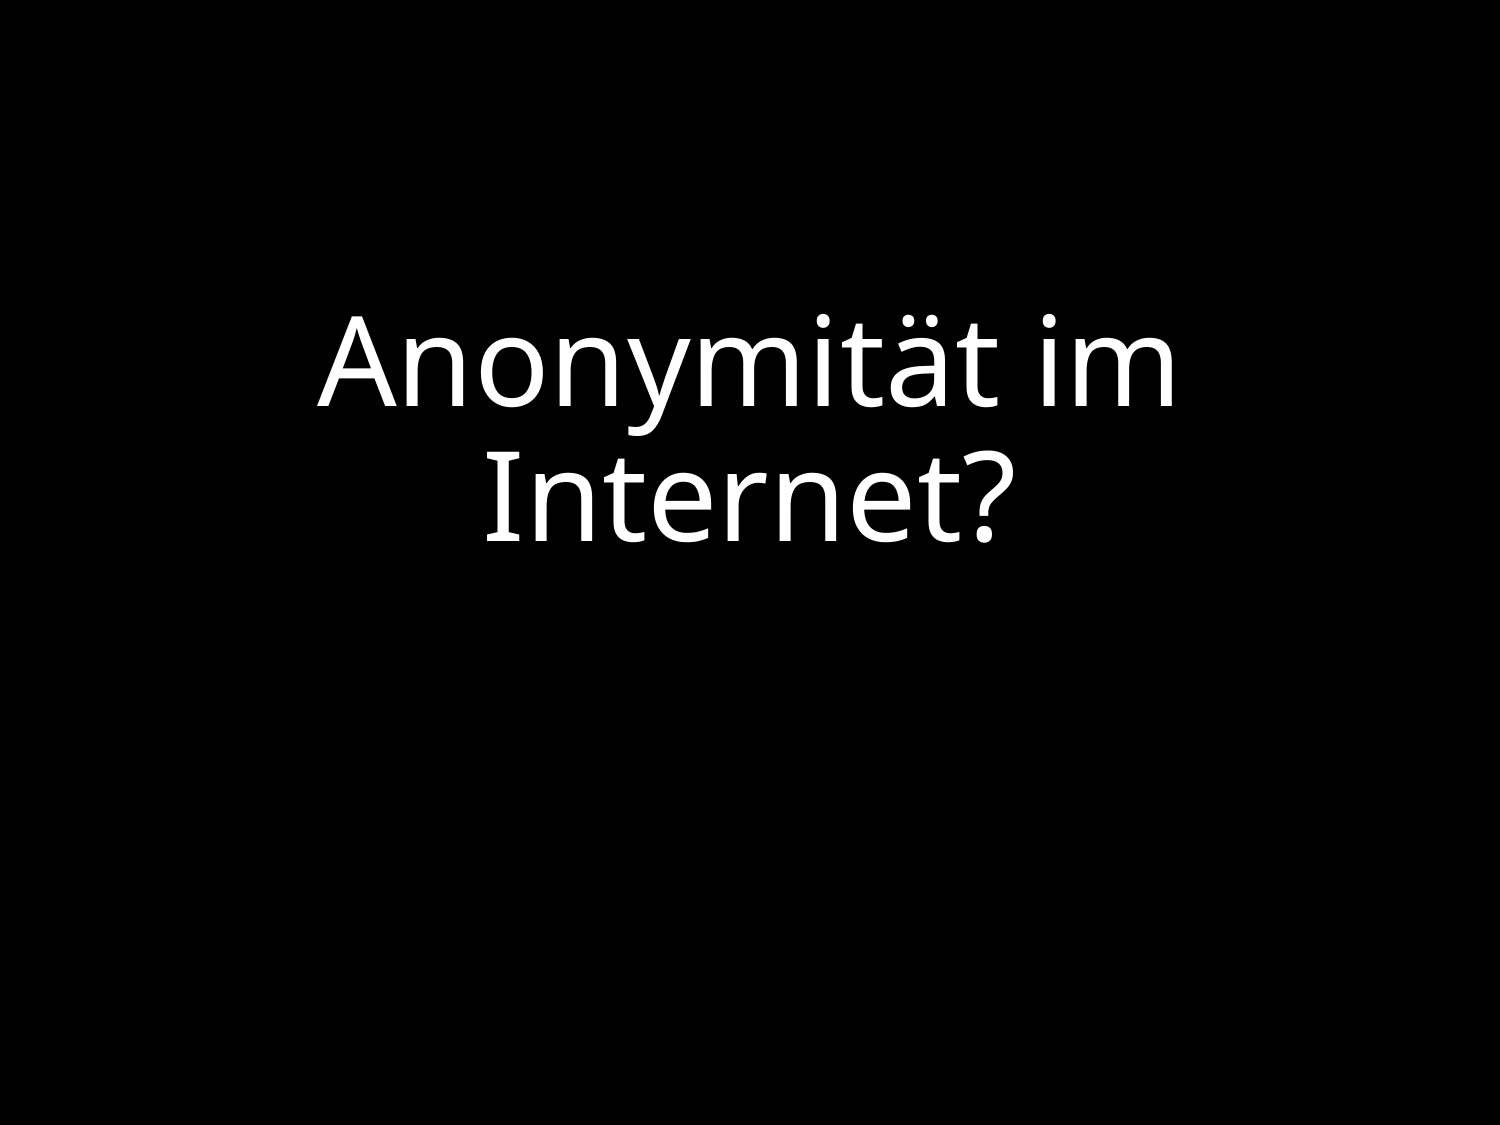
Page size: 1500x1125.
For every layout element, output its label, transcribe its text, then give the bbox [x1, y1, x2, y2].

title Anonymität im Internet? [112, 184, 1388, 576]
